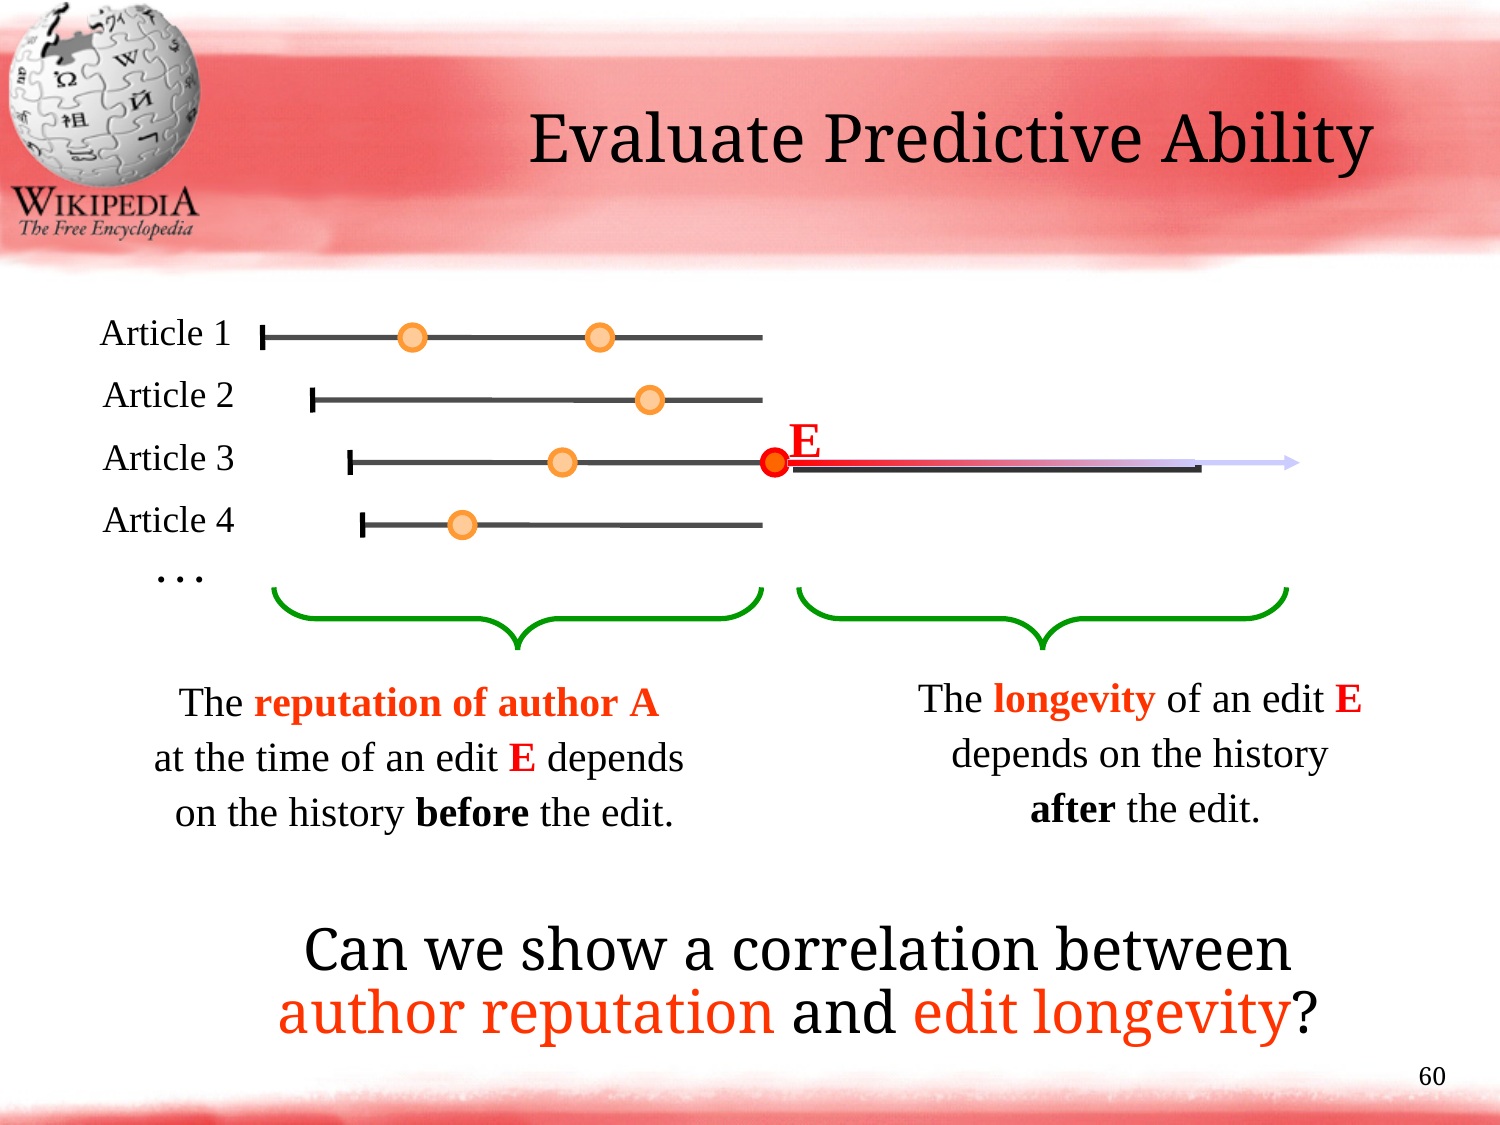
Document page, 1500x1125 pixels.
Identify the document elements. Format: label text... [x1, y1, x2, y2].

text_box [637, 387, 663, 413]
text_box The longevity of an edit E depends on the history after the edit. [903, 658, 1389, 839]
text_box Can we show a correlation between author reputation and edit longevity? [224, 912, 1373, 1054]
text_box Article 4 [87, 487, 250, 548]
text_box [587, 324, 613, 351]
title Evaluate Predictive Ability [39, 61, 1390, 212]
text_box [762, 450, 774, 475]
text_box . . . [141, 537, 220, 598]
text_box The reputation of author A at the time of an edit E depends on the history before the edit. [139, 662, 710, 843]
text_box [787, 459, 1195, 467]
picture [0, 0, 1500, 1125]
text_box Article 1 [84, 299, 248, 361]
text_box E [774, 399, 838, 476]
text_box [399, 324, 426, 351]
text_box [449, 512, 475, 538]
text_box Article 2 [87, 362, 250, 423]
text_box Article 3 [87, 424, 250, 486]
text_box [549, 449, 576, 475]
